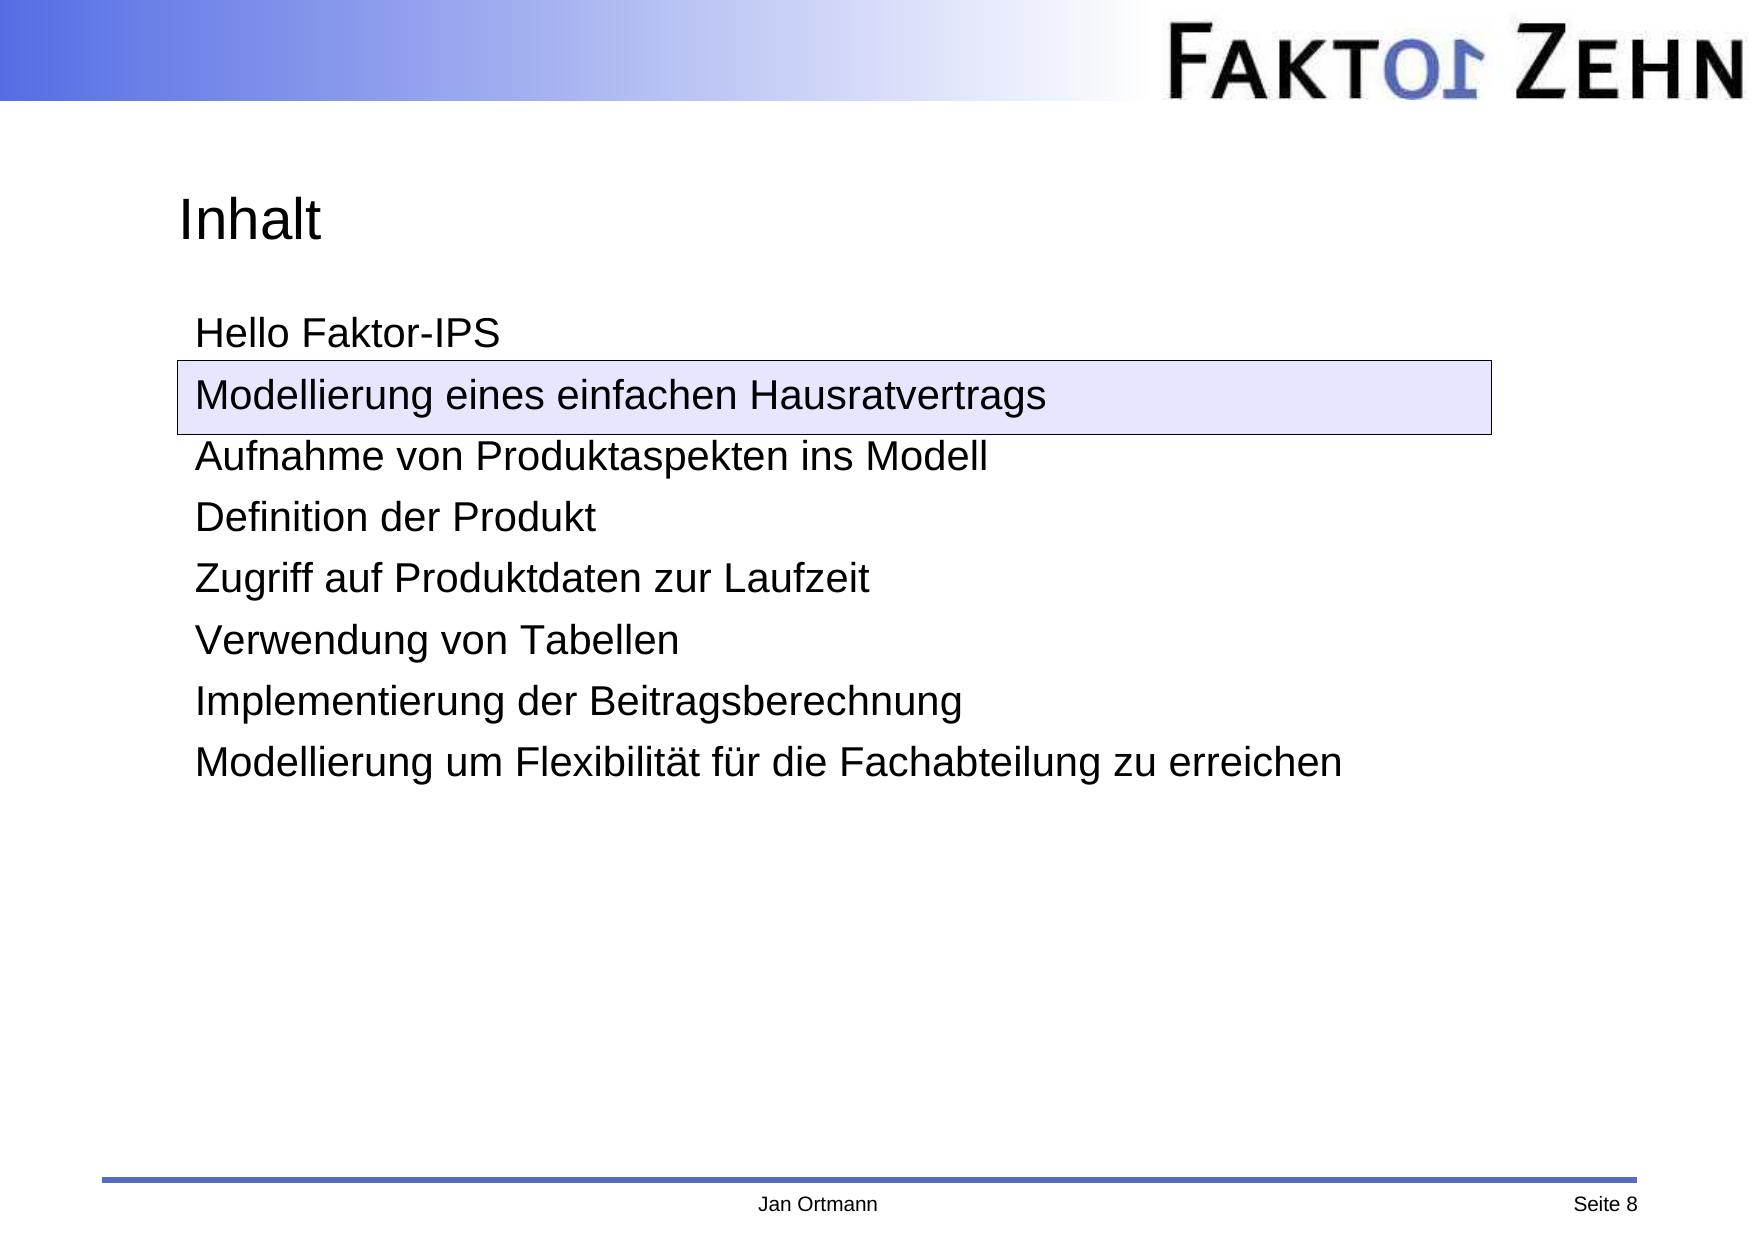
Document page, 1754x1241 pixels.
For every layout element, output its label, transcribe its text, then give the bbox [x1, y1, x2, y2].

title Inhalt [178, 142, 1576, 296]
picture [1162, 7, 1752, 100]
list Hello Faktor-IPS Modellierung eines einfachen Hausratvertrags Aufnahme von Produktaspekten ins Modell Definition der Produkt Zugriff auf Produktdaten zur Laufzeit Verwendung von Tabellen Implementierung der Beitragsberechnung Modellierung um Flexibilität für die Fachabteilung zu erreichen [177, 310, 1574, 1078]
